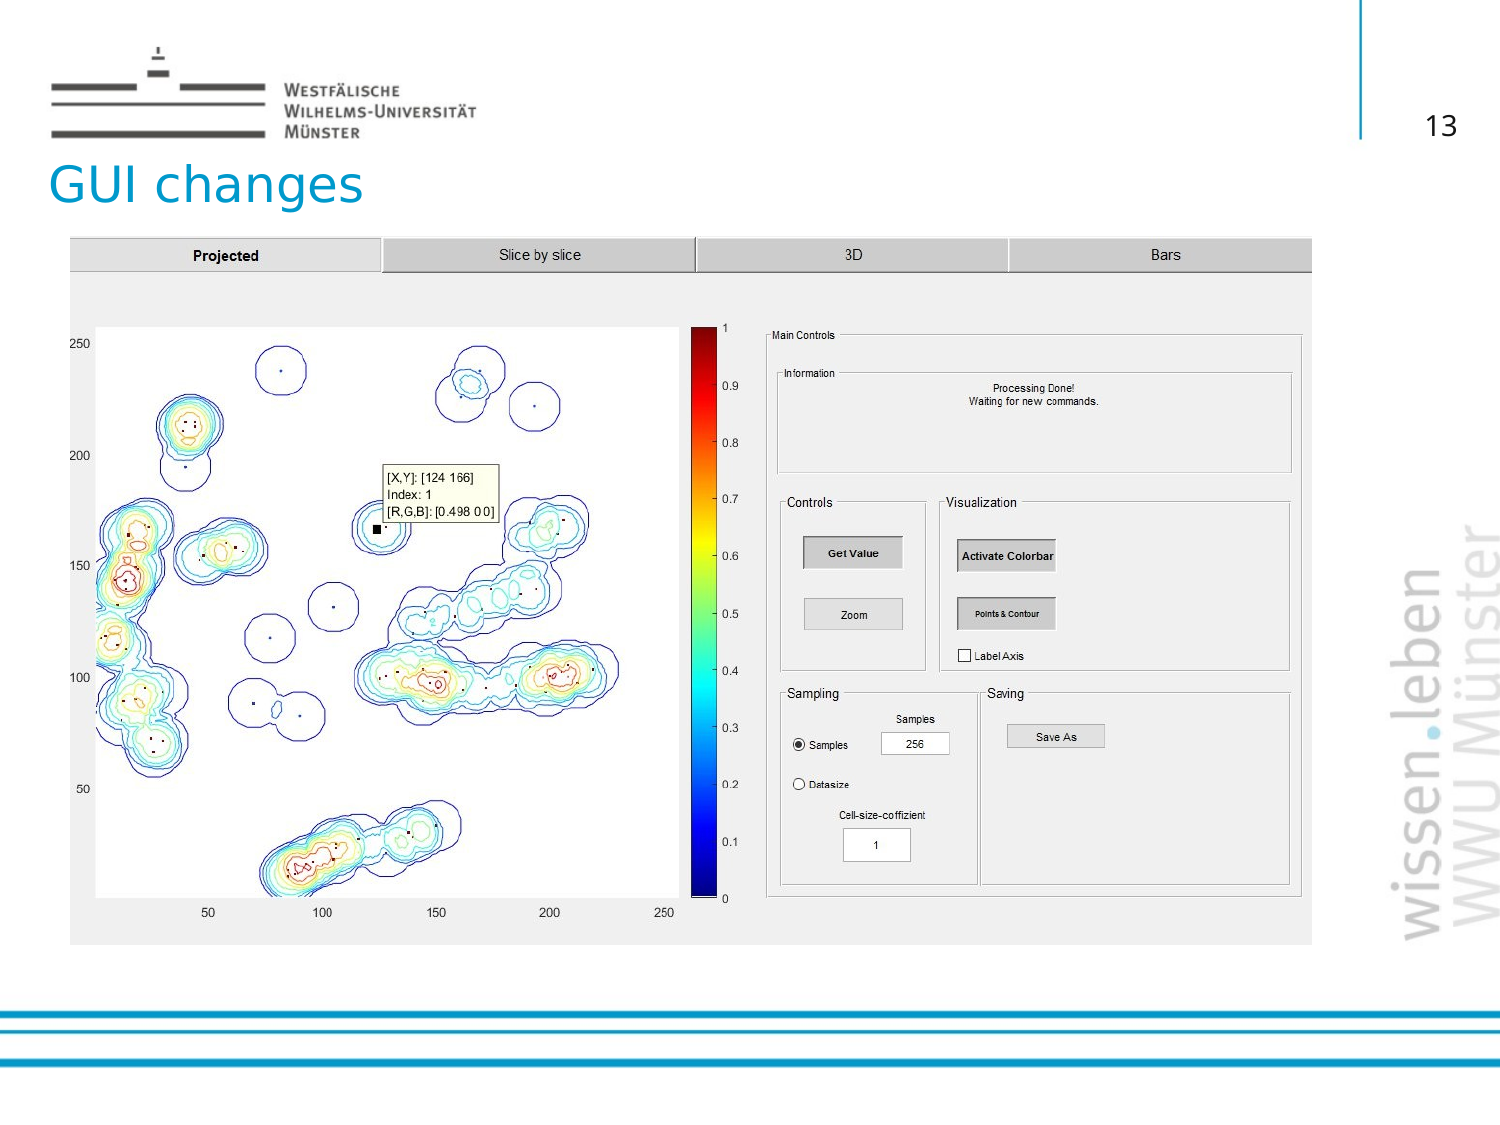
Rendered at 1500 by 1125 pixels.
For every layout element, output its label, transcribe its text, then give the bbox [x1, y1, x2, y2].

picture [0, 0, 1500, 1011]
picture [0, 1018, 1500, 1059]
slide_number <Foliennummer> [1374, 100, 1473, 162]
list [32, 219, 1375, 988]
picture [0, 1067, 1500, 1125]
title GUI changes [33, 140, 1346, 220]
